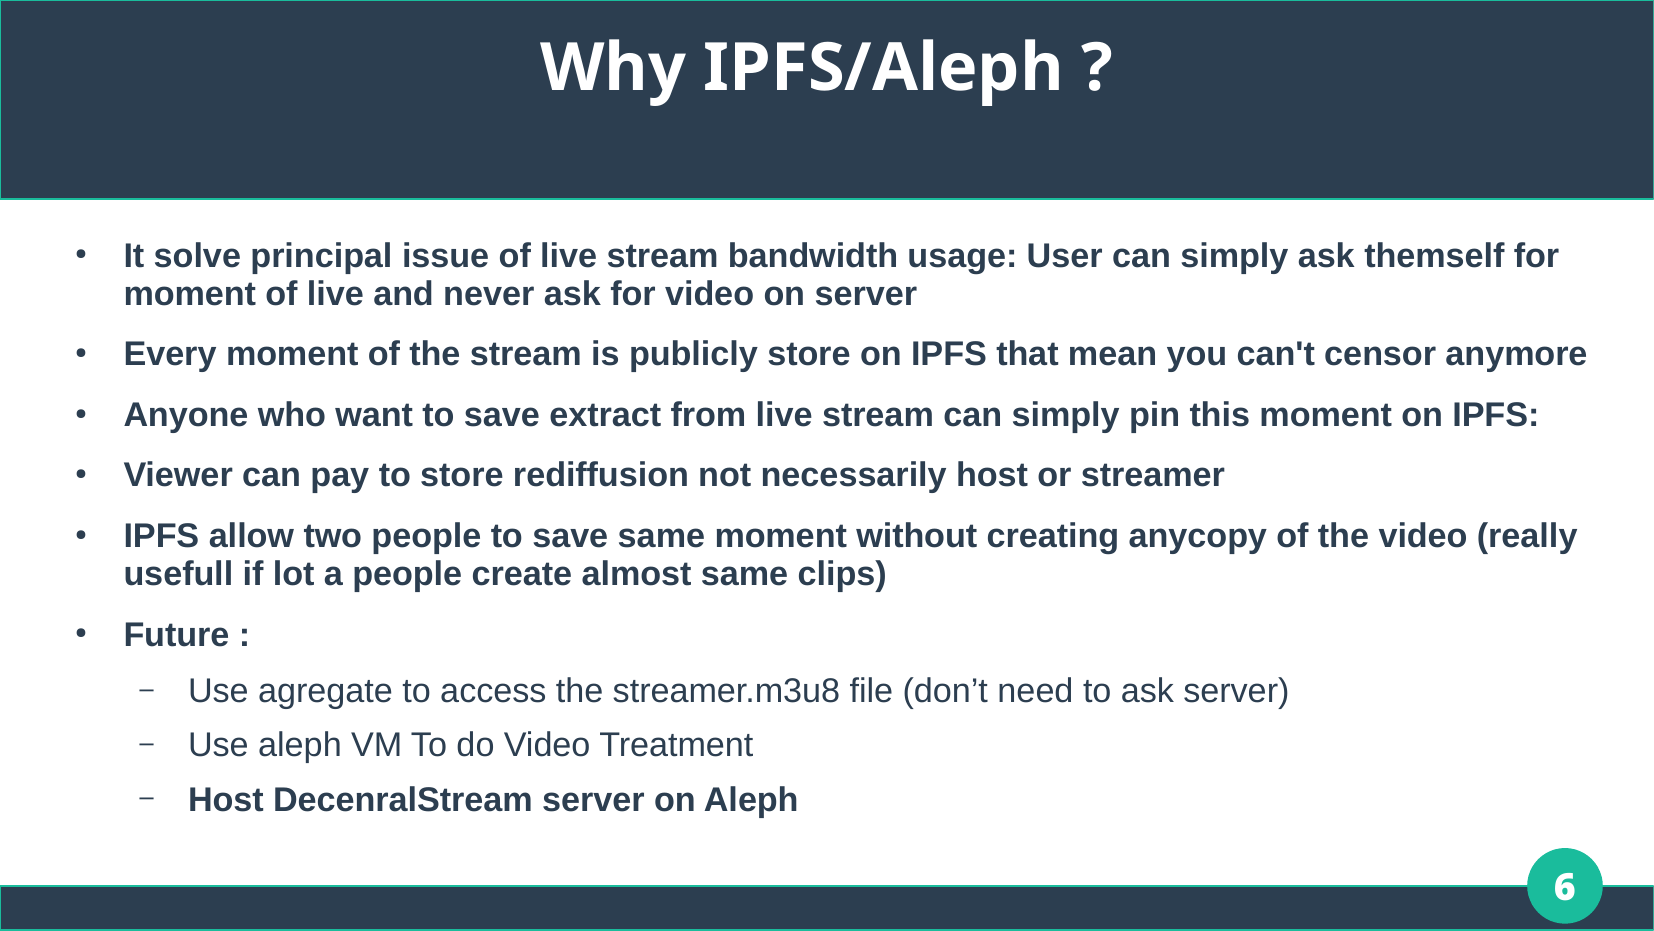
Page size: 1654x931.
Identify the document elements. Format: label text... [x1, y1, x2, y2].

list It solve principal issue of live stream bandwidth usage: User can simply ask themself for moment of live and never ask for video on server Every moment of the stream is publicly store on IPFS that mean you can't censor anymore Anyone who want to save extract from live stream can simply pin this moment on IPFS: Viewer can pay to store rediffusion not necessarily host or streamer IPFS allow two people to save same moment without creating anycopy of the video (really usefull if lot a people create almost same clips) Future : Use agregate to access the streamer.m3u8 file (don’t need to ask server) Use aleph VM To do Video Treatment Host DecenralStream server on Aleph [59, 236, 1595, 857]
title Why IPFS/Aleph ? [59, 37, 1595, 156]
